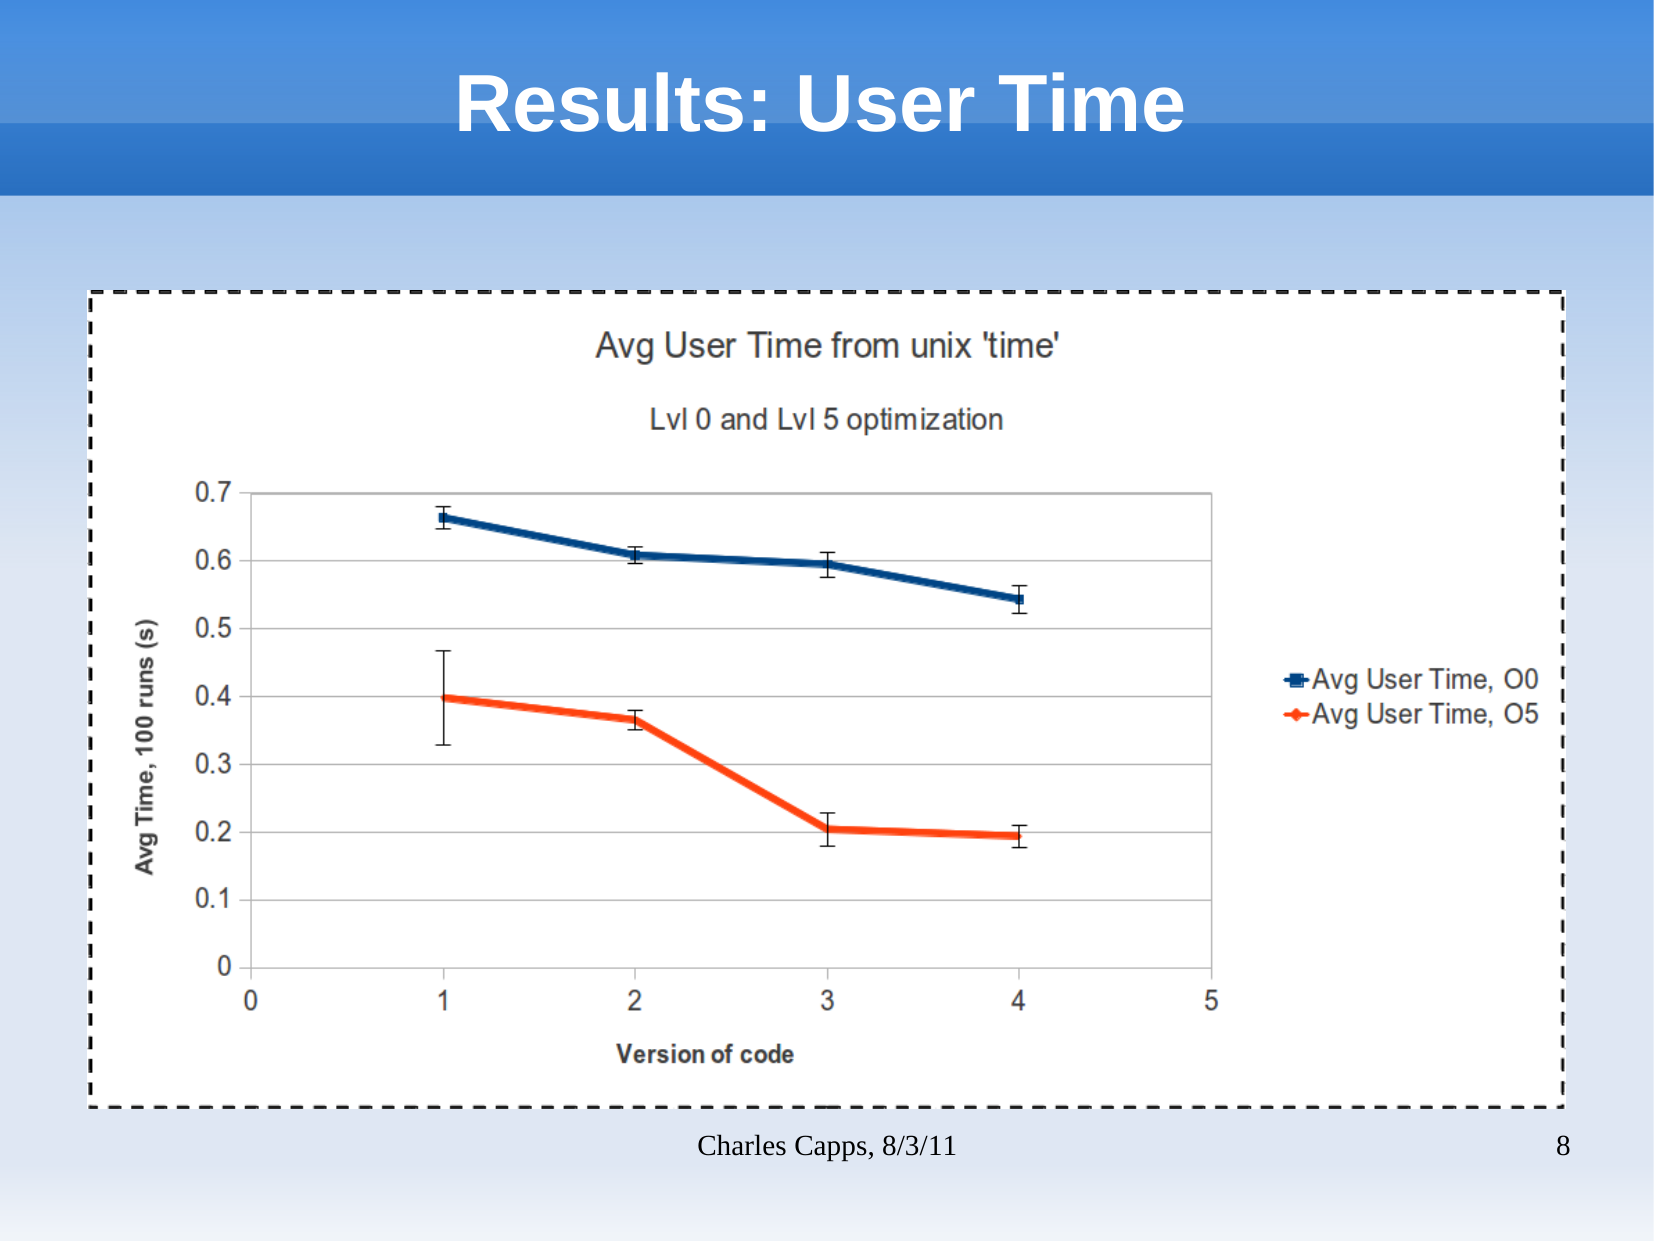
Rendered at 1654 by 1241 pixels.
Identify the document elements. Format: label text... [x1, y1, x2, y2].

title Results: User Time [76, 0, 1565, 208]
picture [0, 0, 1654, 1241]
